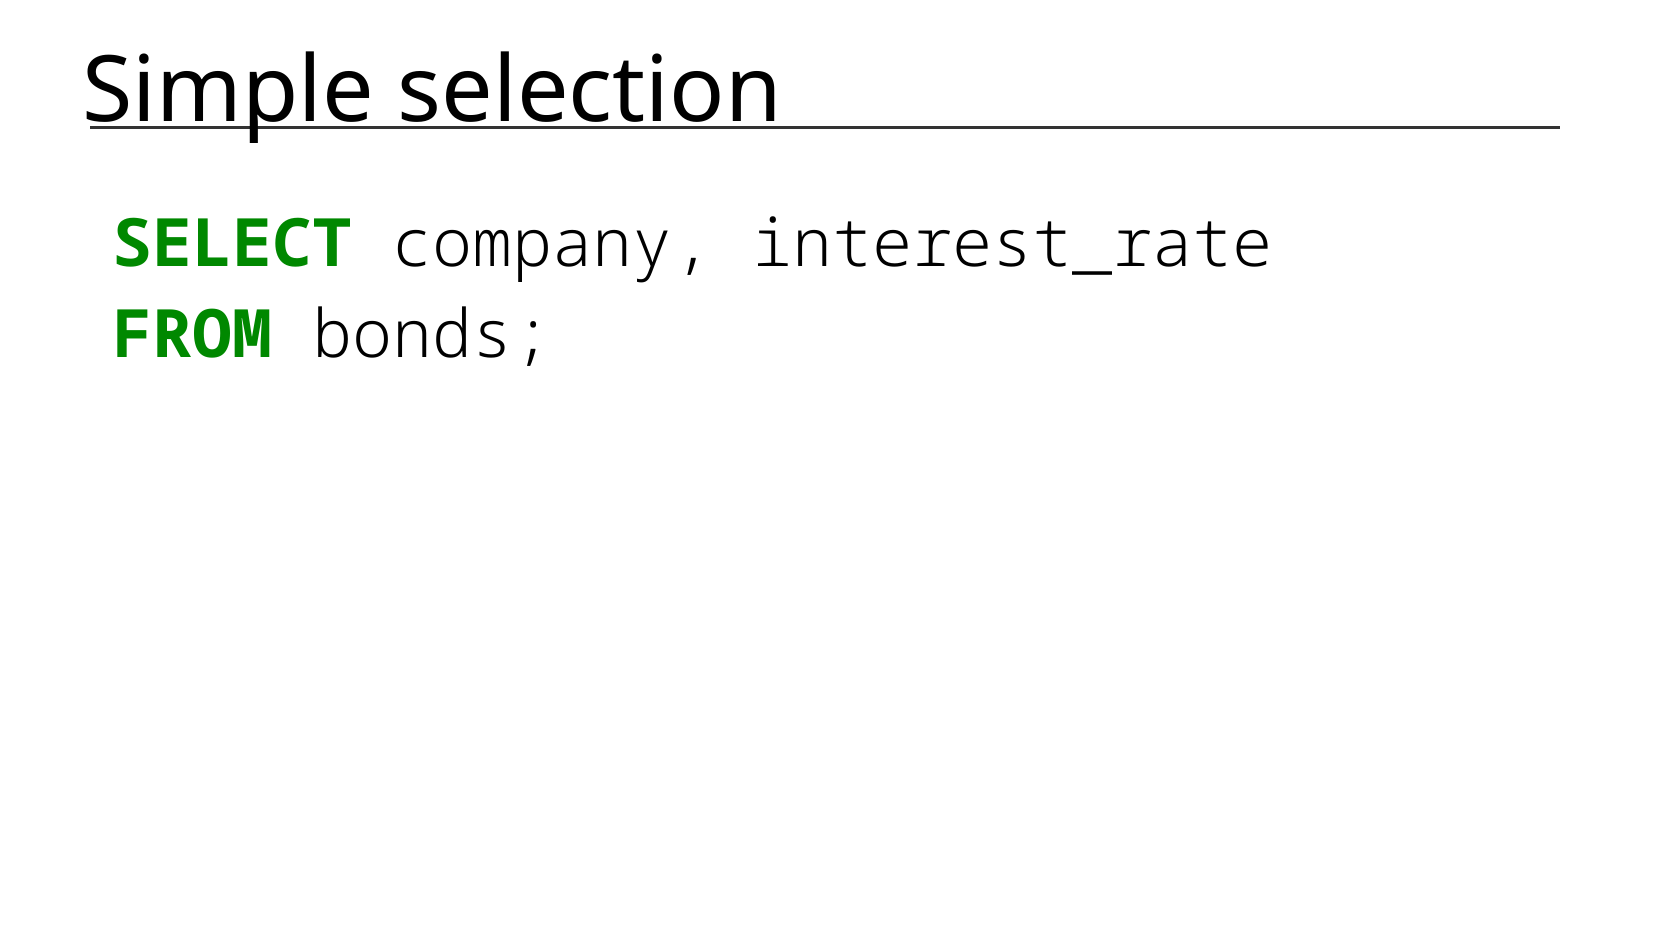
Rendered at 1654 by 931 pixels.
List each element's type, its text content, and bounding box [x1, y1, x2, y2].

list SELECT company, interest_rate FROM bonds; [82, 195, 1571, 811]
title Simple selection [82, 32, 1571, 140]
